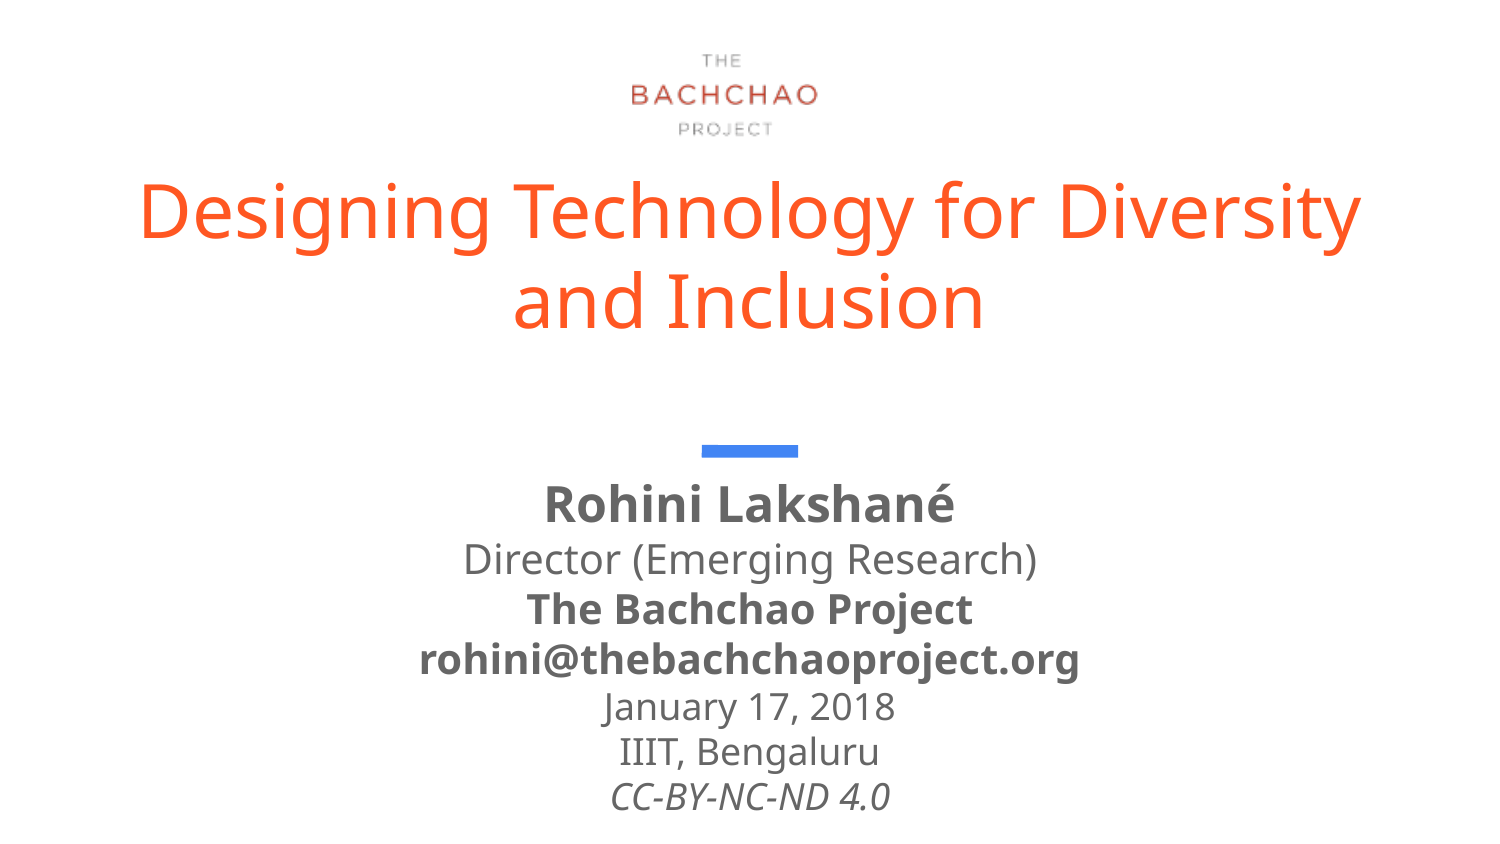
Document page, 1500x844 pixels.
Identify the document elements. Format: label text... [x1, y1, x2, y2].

picture [476, 17, 946, 174]
title Designing Technology for Diversity and Inclusion [51, 97, 1449, 360]
subtitle Rohini Lakshané Director (Emerging Research) The Bachchao Project rohini@thebachchaoproject.org January 17, 2018 IIIT, Bengaluru CC-BY-NC-ND 4.0 [51, 457, 1449, 817]
